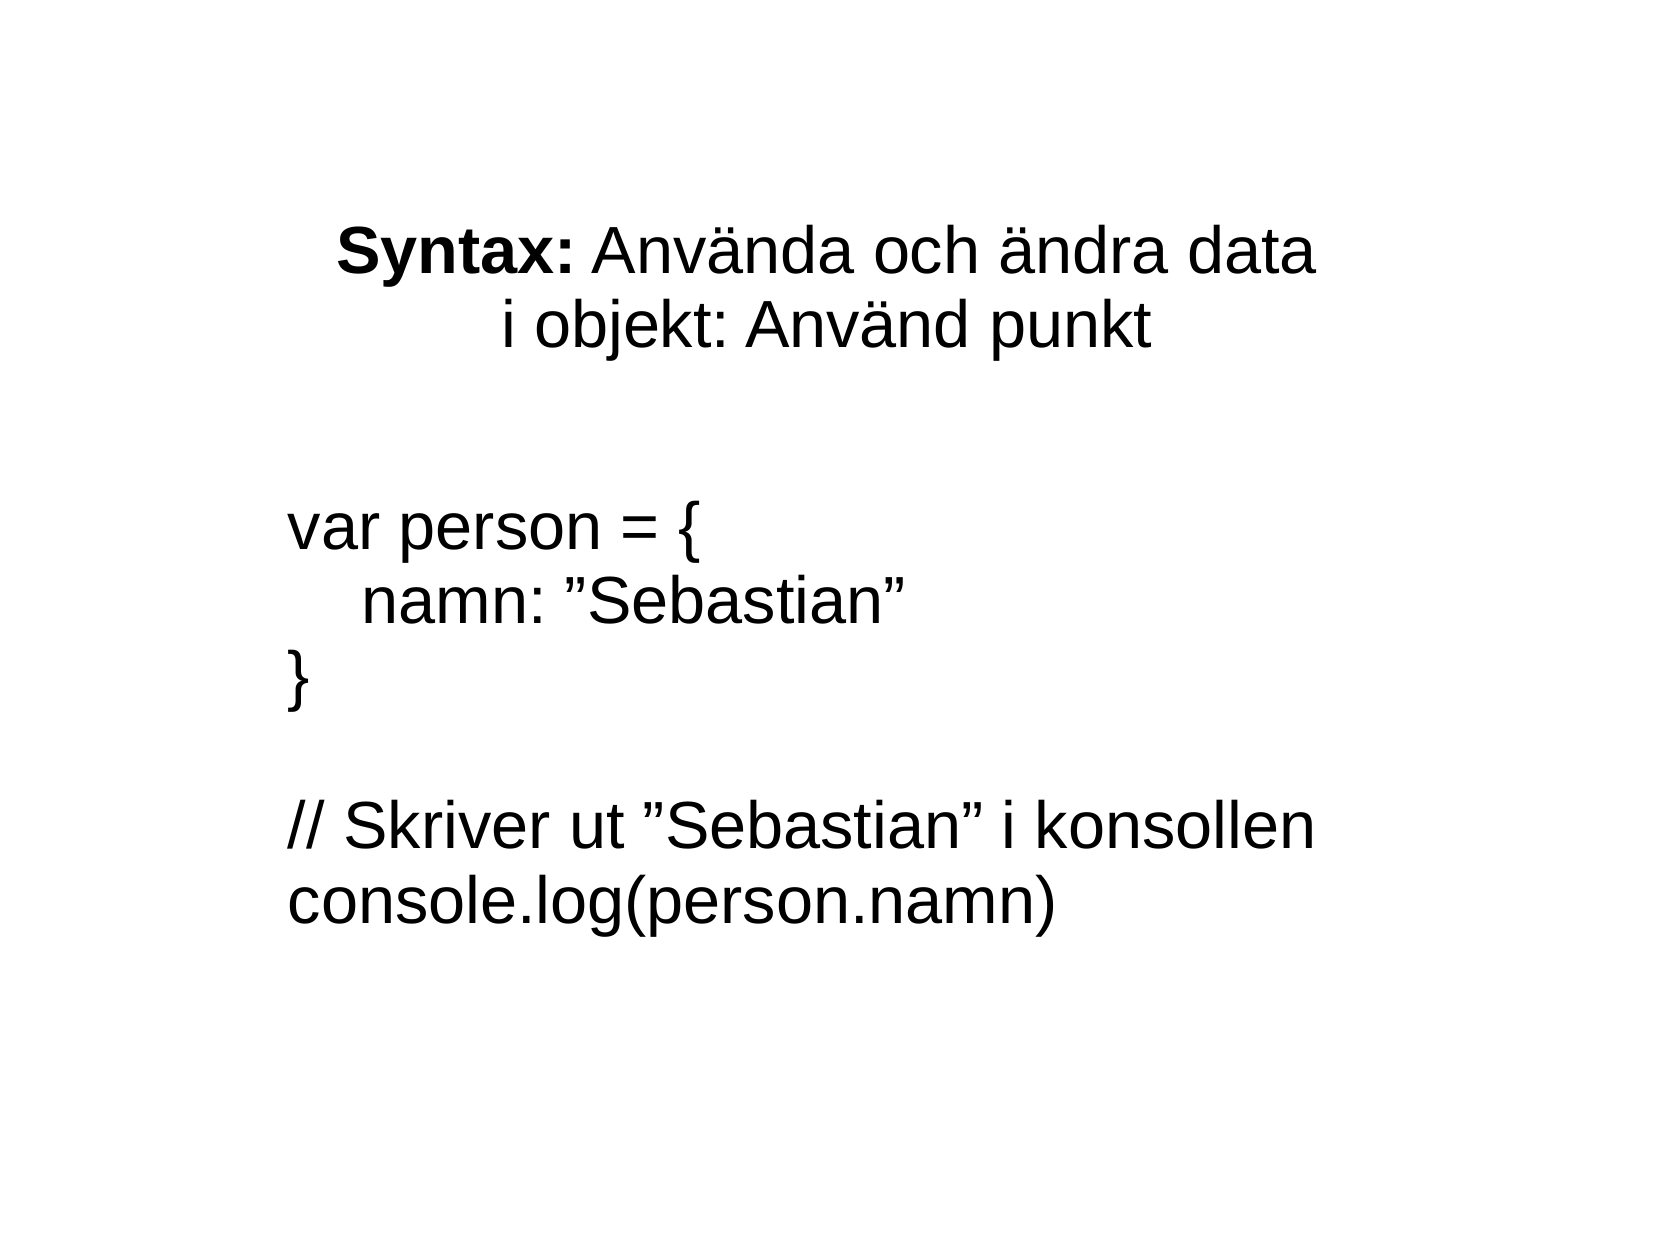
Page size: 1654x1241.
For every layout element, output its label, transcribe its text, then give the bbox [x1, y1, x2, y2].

text_box var person = { namn: ”Sebastian” } // Skriver ut ”Sebastian” i konsollen console.log(person.namn) [273, 481, 1381, 1020]
subtitle Syntax: Använda och ändra data i objekt: Använd punkt [330, 212, 1323, 481]
